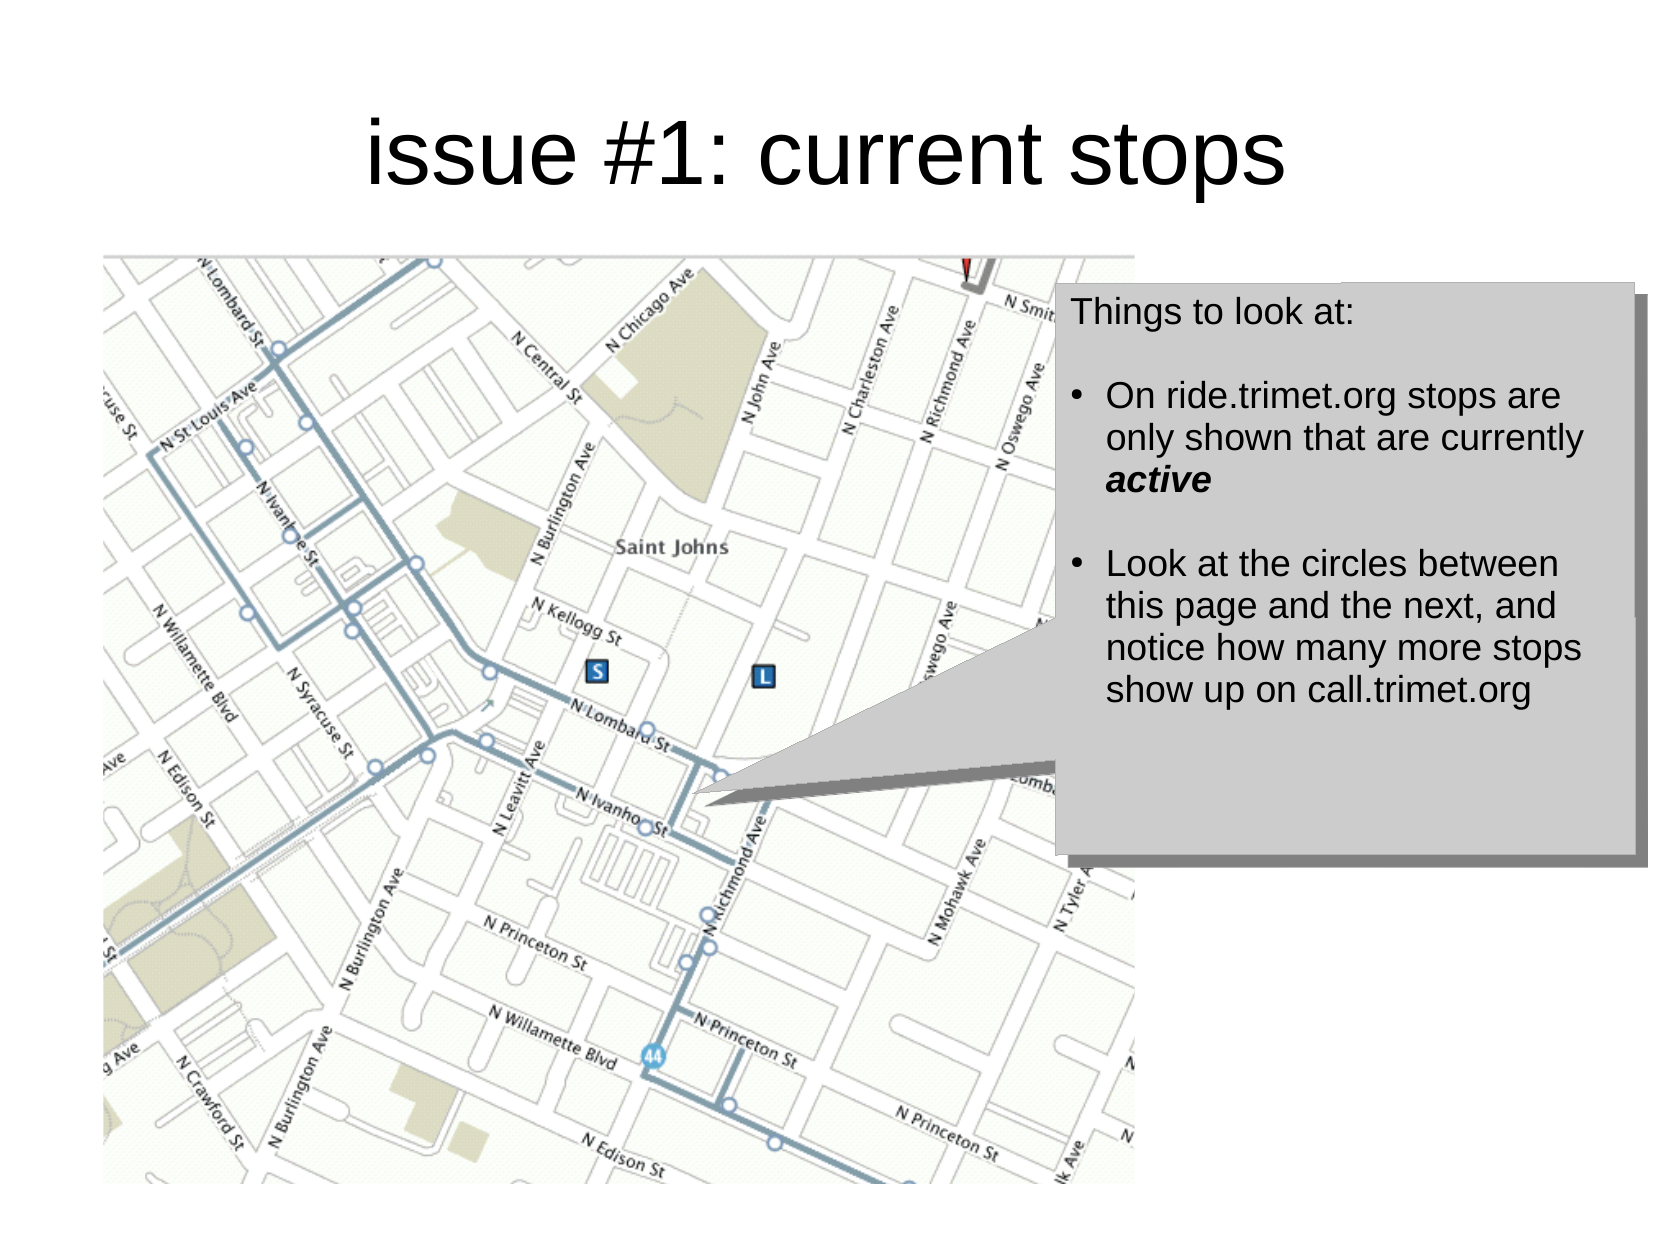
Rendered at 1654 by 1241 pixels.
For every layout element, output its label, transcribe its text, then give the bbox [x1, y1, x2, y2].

title issue #1: current stops [82, 49, 1571, 257]
picture [103, 254, 1135, 1184]
text_box Things to look at: On ride.trimet.org stops are only shown that are currently active Look at the circles between this page and the next, and notice how many more stops show up on call.trimet.org [692, 282, 1636, 856]
